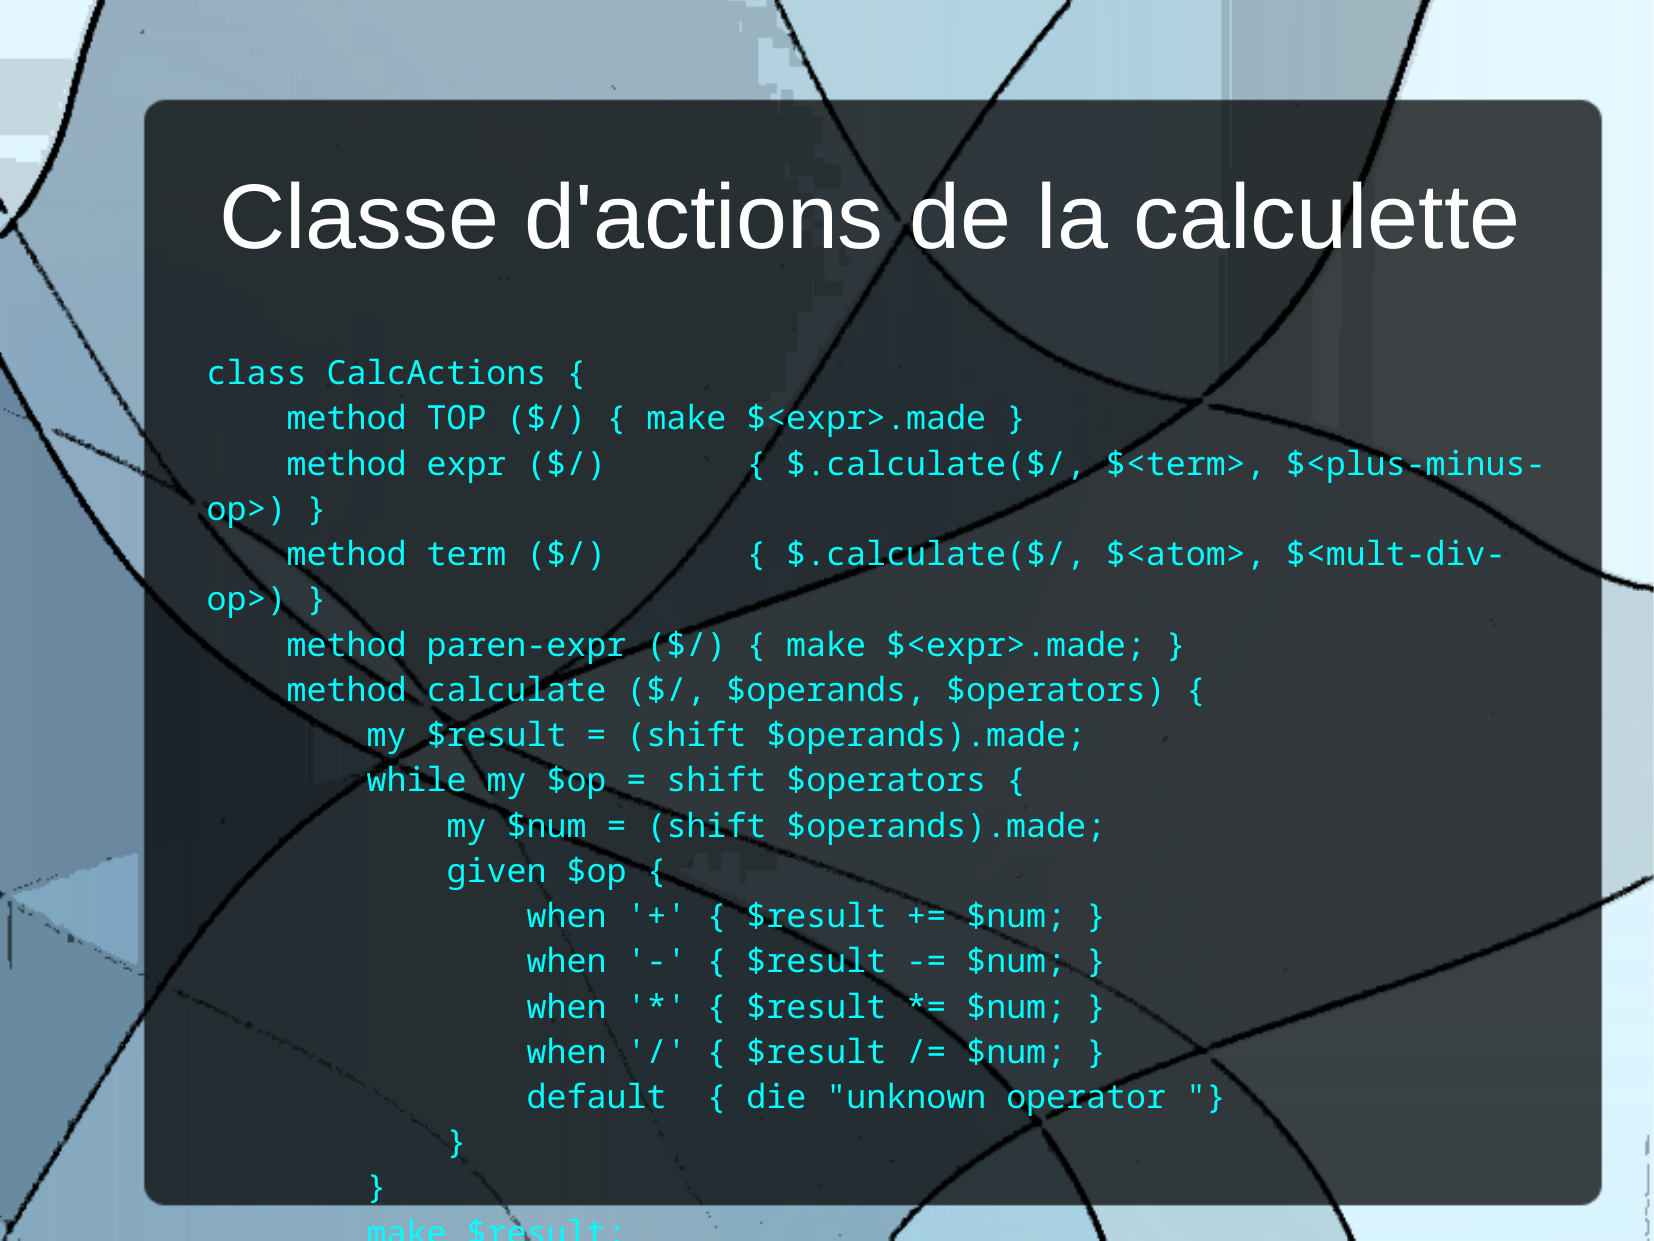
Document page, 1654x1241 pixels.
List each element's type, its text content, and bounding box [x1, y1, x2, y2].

list class CalcActions { method TOP ($/) { make $<expr>.made } method expr ($/) { $.calculate($/, $<term>, $<plus-minus-op>) } method term ($/) { $.calculate($/, $<atom>, $<mult-div-op>) } method paren-expr ($/) { make $<expr>.made; } method calculate ($/, $operands, $operators) { my $result = (shift $operands).made; while my $op = shift $operators { my $num = (shift $operands).made; given $op { when '+' { $result += $num; } when '-' { $result -= $num; } when '*' { $result *= $num; } when '/' { $result /= $num; } default { die "unknown operator "} } } make $result; } } [206, 349, 1571, 1125]
picture [0, 0, 1654, 1241]
picture [511, 1228, 521, 1233]
picture [391, 1235, 400, 1241]
picture [370, 1229, 375, 1241]
title Classe d'actions de la calculette [159, 108, 1583, 325]
picture [377, 1229, 382, 1241]
picture [431, 1228, 441, 1233]
